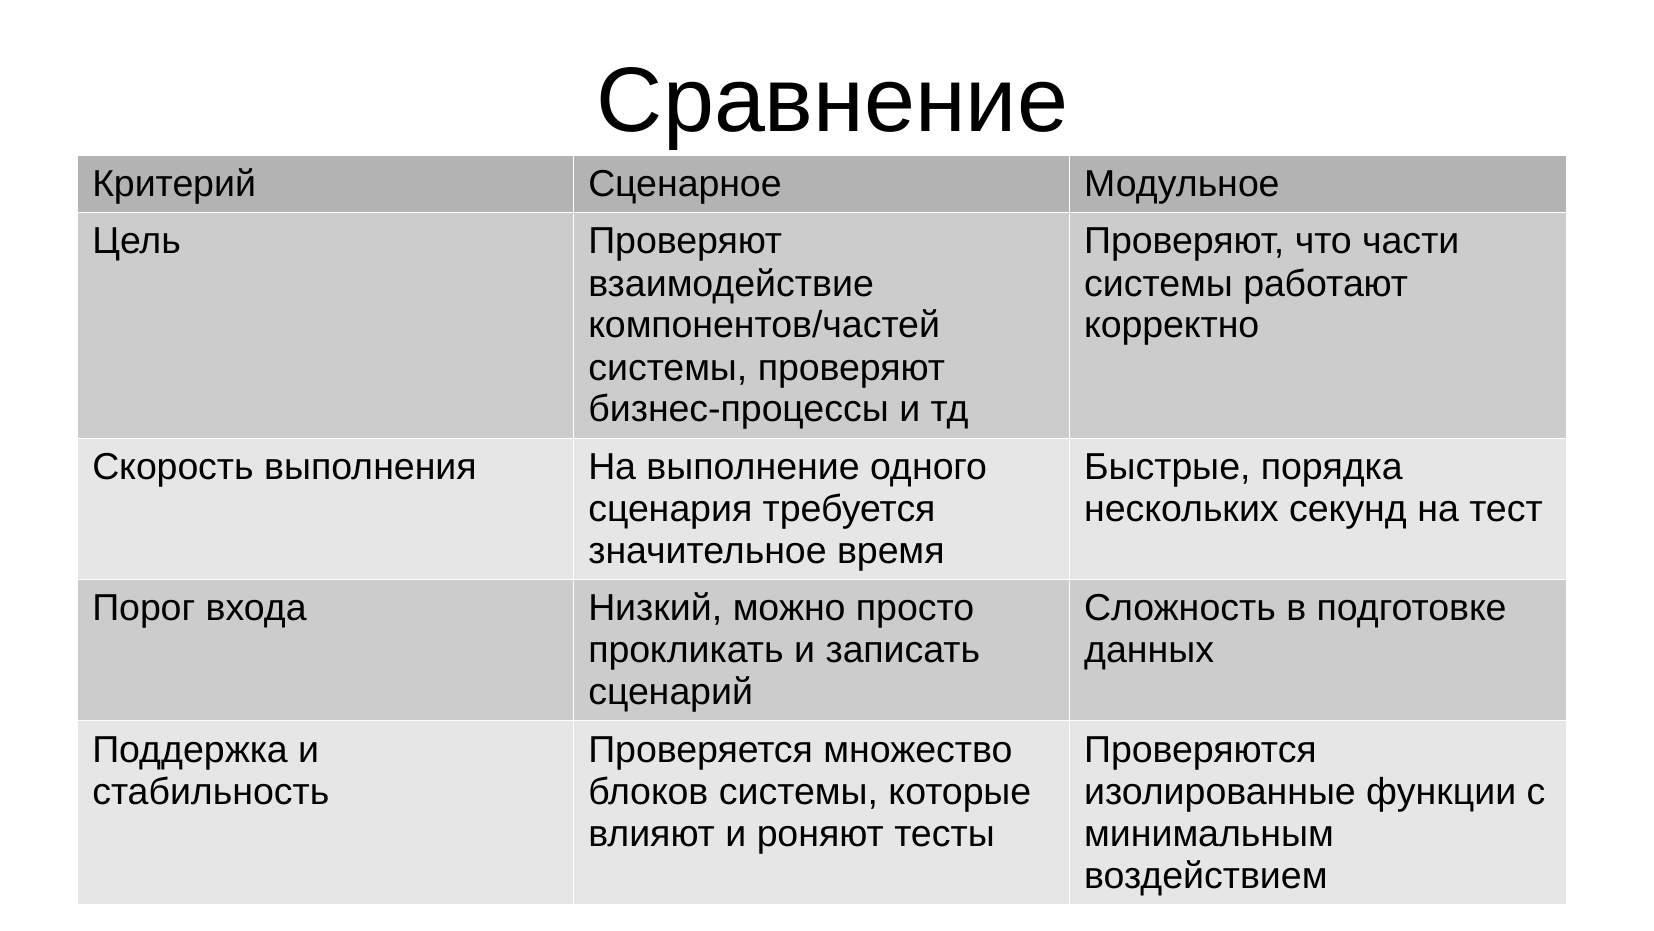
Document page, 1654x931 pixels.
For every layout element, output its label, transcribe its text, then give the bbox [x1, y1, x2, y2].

table_cell Низкий, можно просто прокликать и записать сценарий [574, 580, 1069, 720]
table_cell Порог входа [78, 580, 573, 720]
table_cell Скорость выполнения [78, 439, 573, 579]
table_cell Сложность в подготовке данных [1070, 580, 1566, 720]
table_header Модульное [1070, 156, 1566, 212]
table_header Критерий [78, 156, 573, 212]
table_cell Быстрые, порядка нескольких секунд на тест [1070, 439, 1566, 579]
table_cell Поддержка и стабильность [78, 721, 573, 904]
table_header Сценарное [574, 156, 1069, 212]
title Сравнение [88, 21, 1577, 178]
table_cell Проверяют, что части системы работают корректно [1070, 213, 1566, 438]
table_cell Проверяют взаимодействие компонентов/частей системы, проверяют бизнес-процессы и тд [574, 213, 1069, 438]
table_cell Проверяются изолированные функции с минимальным воздействием [1070, 721, 1566, 904]
table_cell Проверяется множество блоков системы, которые влияют и роняют тесты [574, 721, 1069, 904]
table_cell На выполнение одного сценария требуется значительное время [574, 439, 1069, 579]
table_cell Цель [78, 213, 573, 438]
